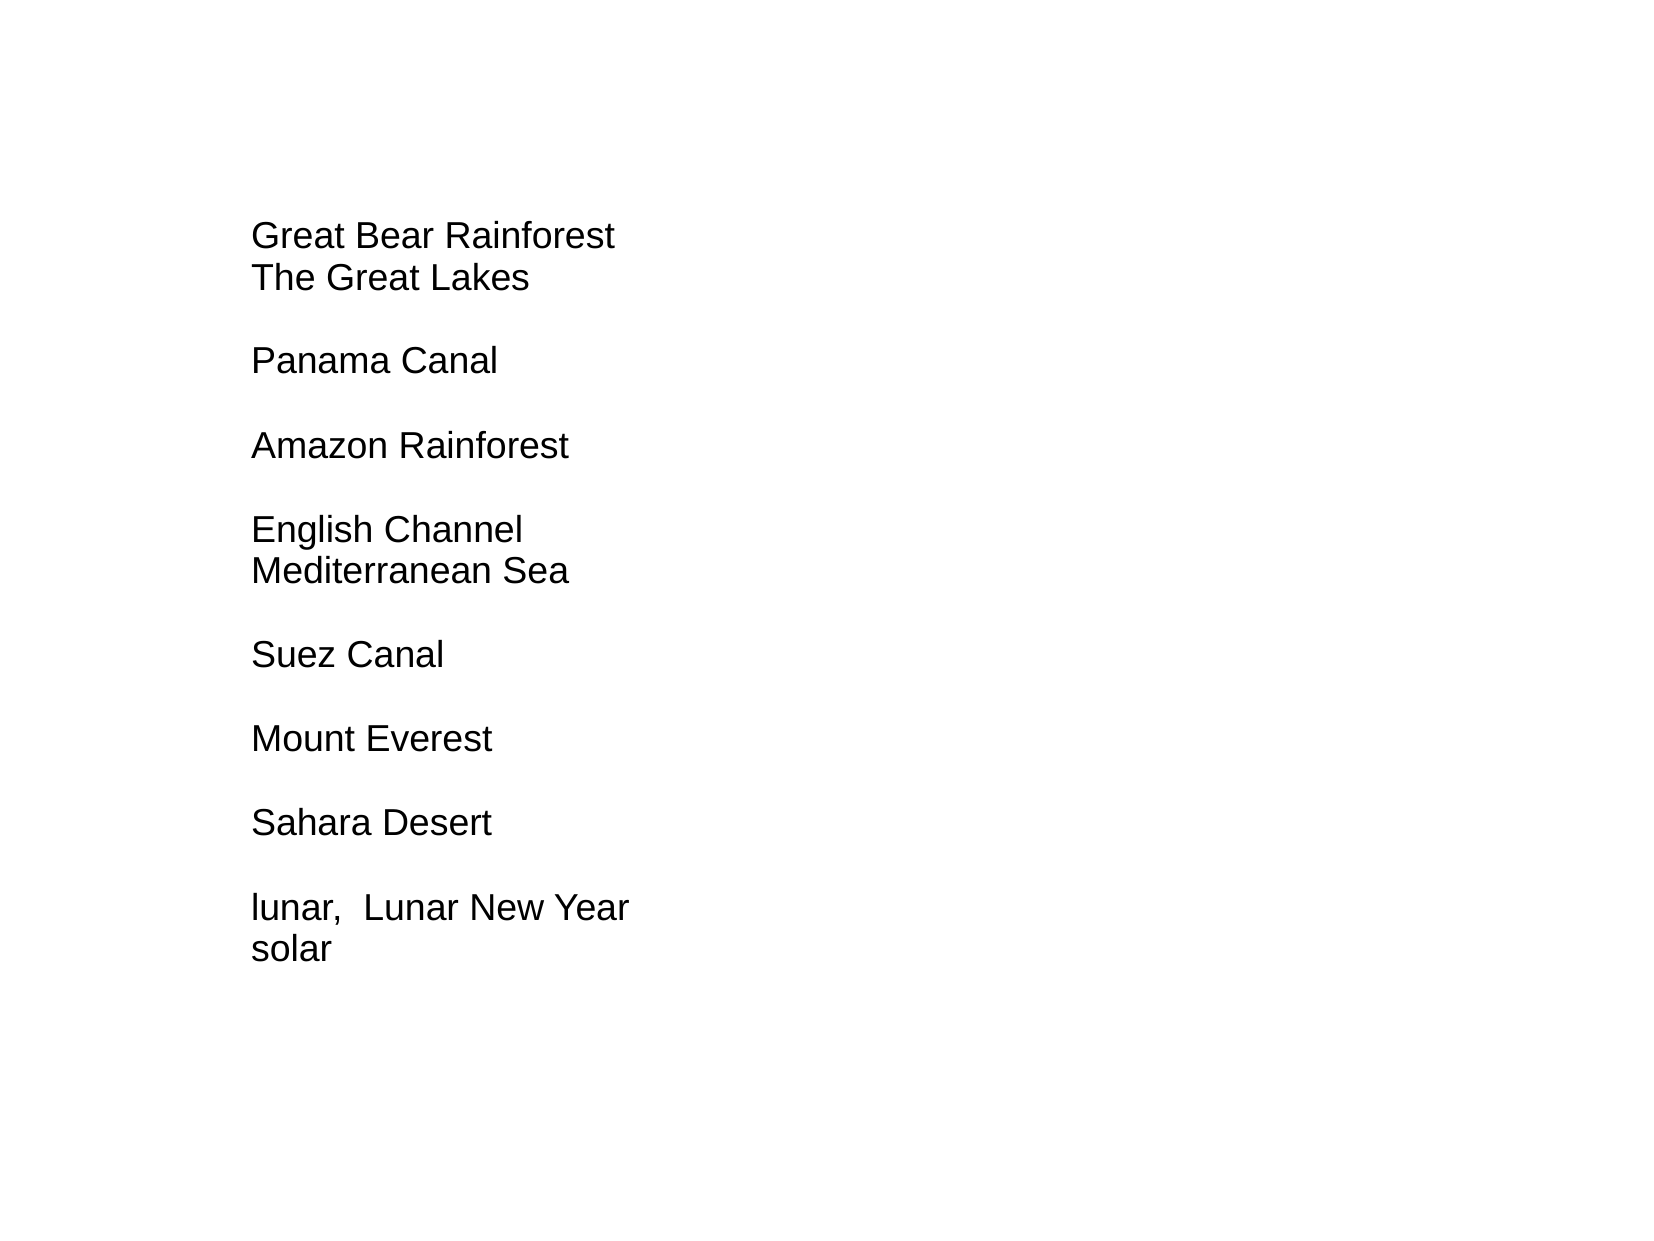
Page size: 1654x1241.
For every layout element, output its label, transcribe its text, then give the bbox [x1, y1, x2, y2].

text_box Great Bear Rainforest The Great Lakes Panama Canal Amazon Rainforest English Channel Mediterranean Sea Suez Canal Mount Everest Sahara Desert lunar, Lunar New Year solar [236, 206, 1123, 1021]
